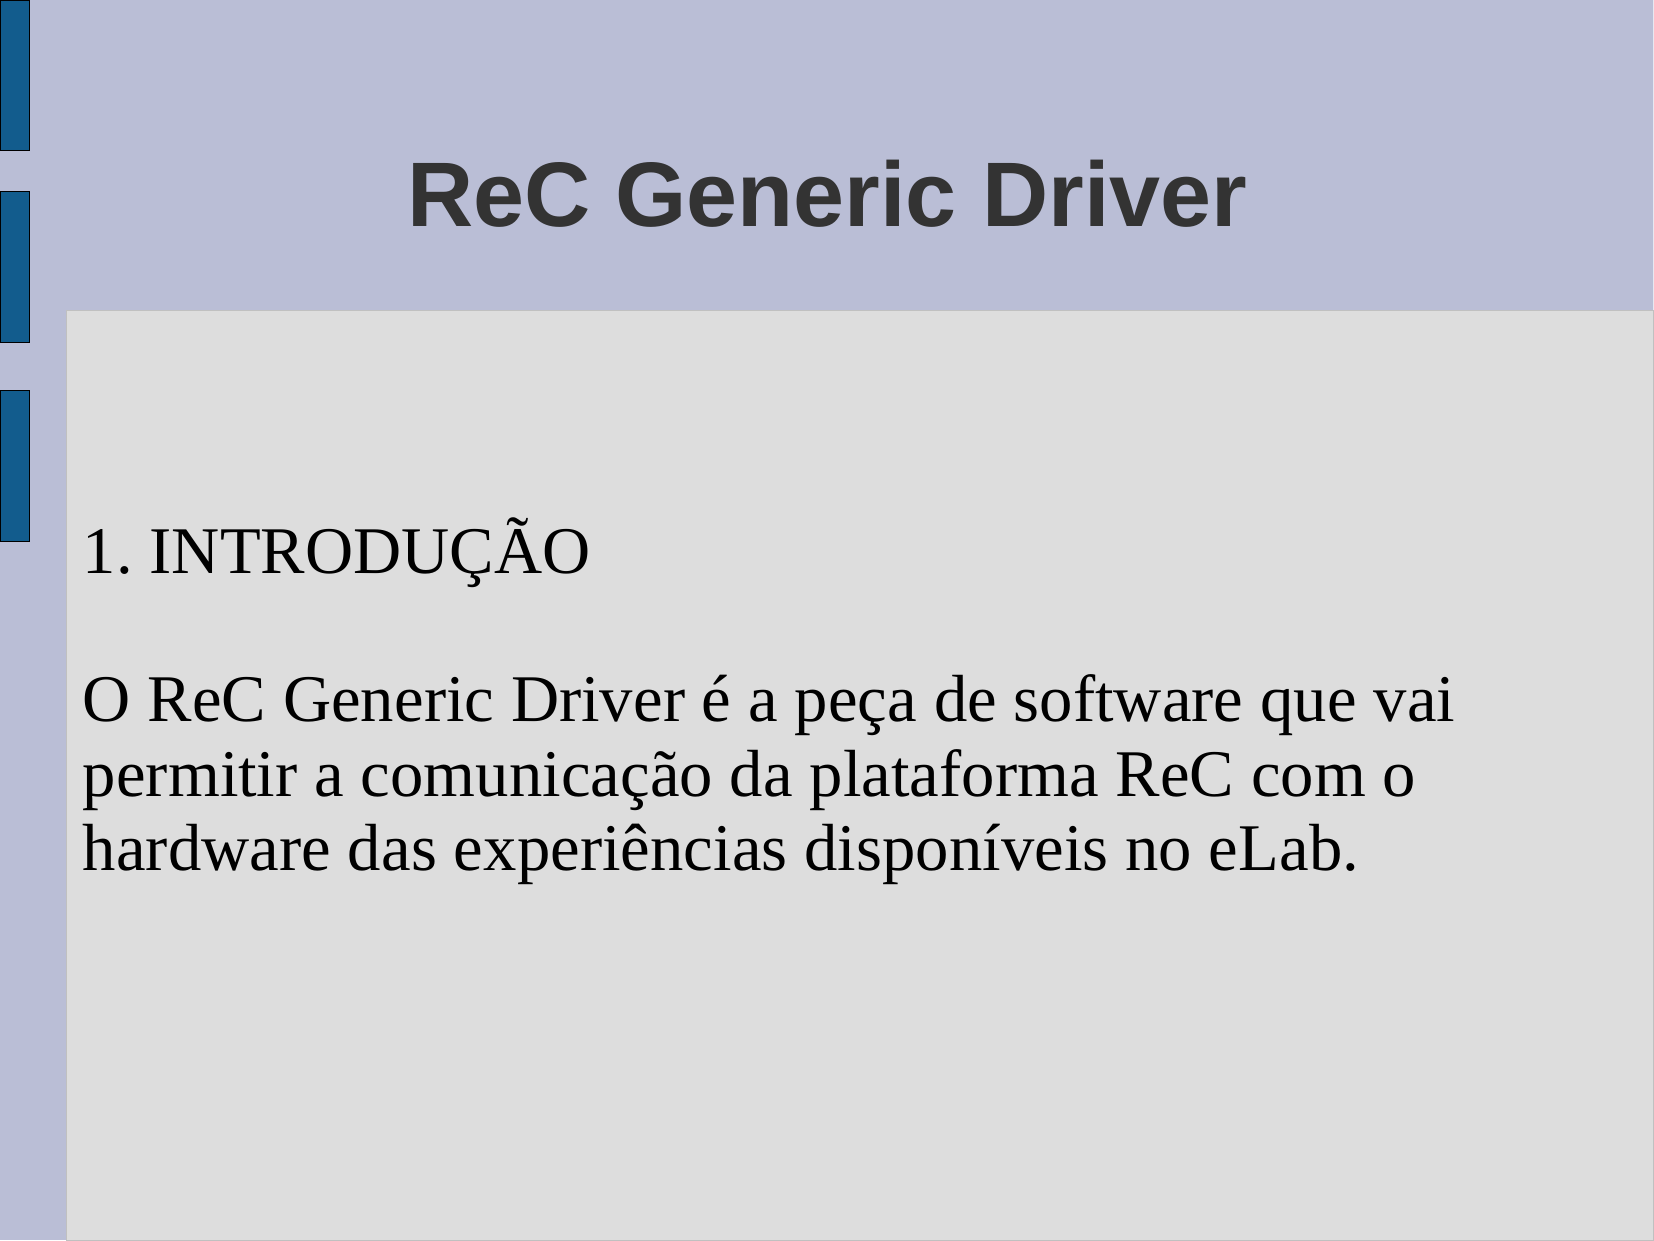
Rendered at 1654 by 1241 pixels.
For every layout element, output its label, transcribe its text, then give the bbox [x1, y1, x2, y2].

subtitle 1. INTRODUÇÃO O ReC Generic Driver é a peça de software que vai permitir a comunicação da plataforma ReC com o hardware das experiências disponíveis no eLab. [82, 297, 1571, 1102]
title ReC Generic Driver [121, 91, 1534, 297]
